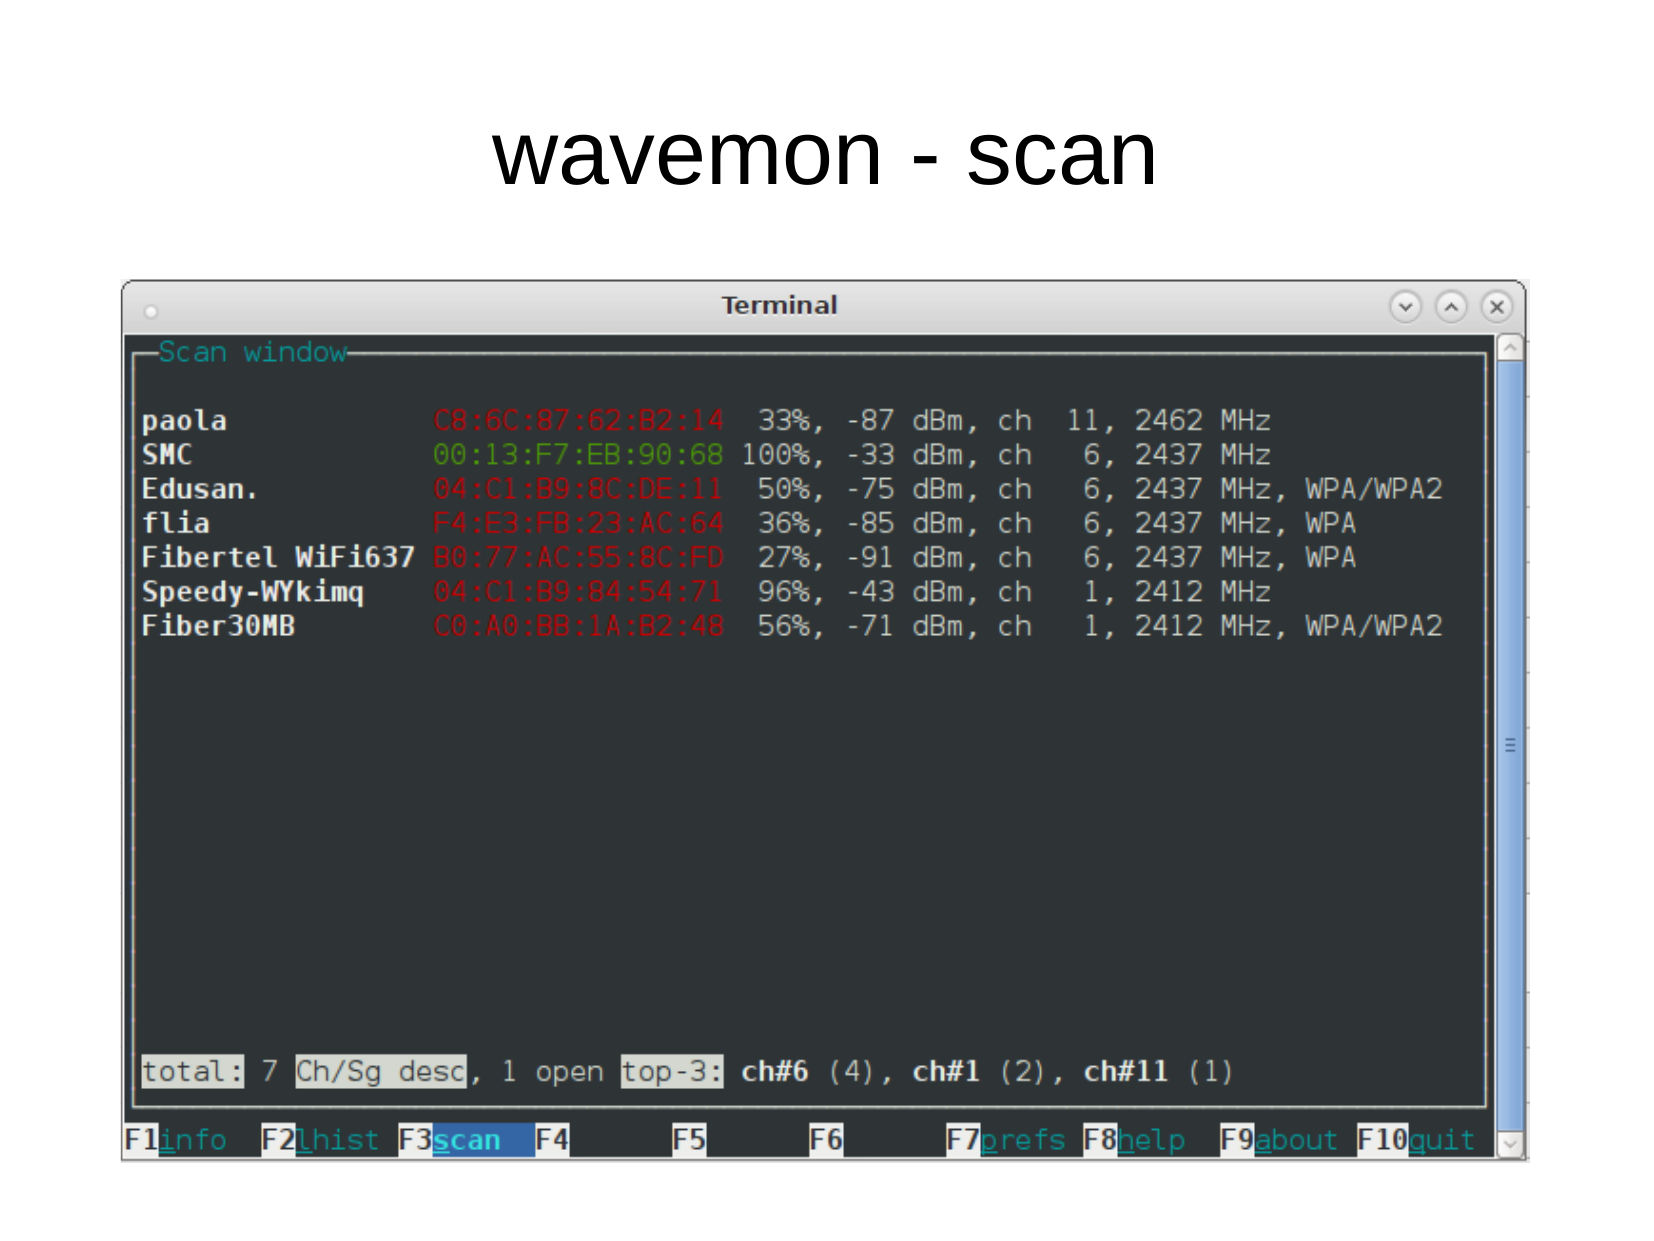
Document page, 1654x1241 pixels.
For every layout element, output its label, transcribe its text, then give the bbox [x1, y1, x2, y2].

picture [120, 279, 1531, 1163]
title wavemon - scan [82, 49, 1571, 257]
